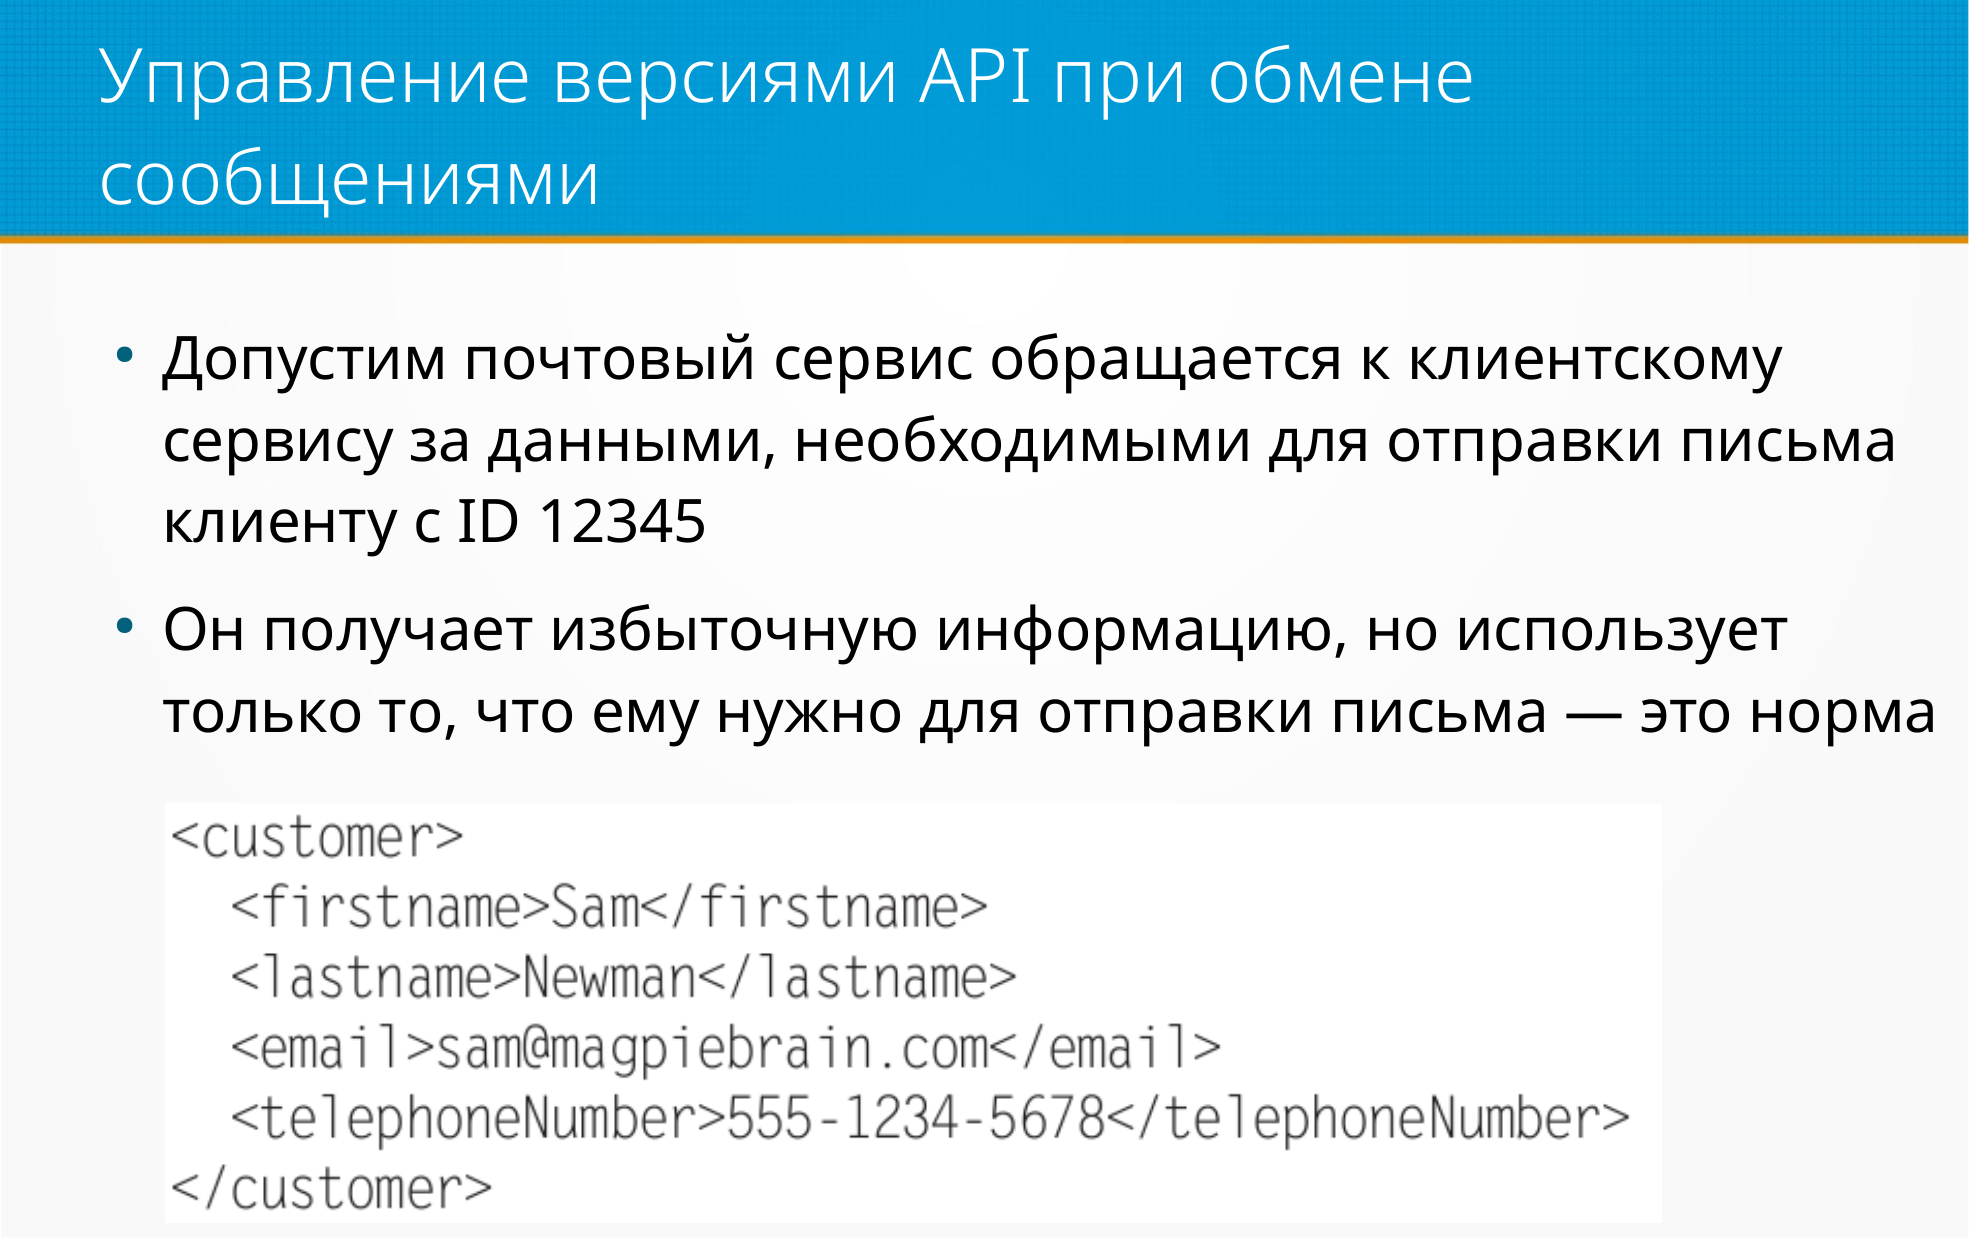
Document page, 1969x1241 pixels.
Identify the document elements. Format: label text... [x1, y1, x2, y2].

title Управление версиями API при обмене сообщениями [98, 19, 1870, 227]
picture [0, 233, 1969, 1241]
list Допустим почтовый сервис обращается к клиентскому сервису за данными, необходимыми для отправки письма клиенту с ID 12345 Он получает избыточную информацию, но использует только то, что ему нужно для отправки письма — это норма [98, 315, 1969, 756]
